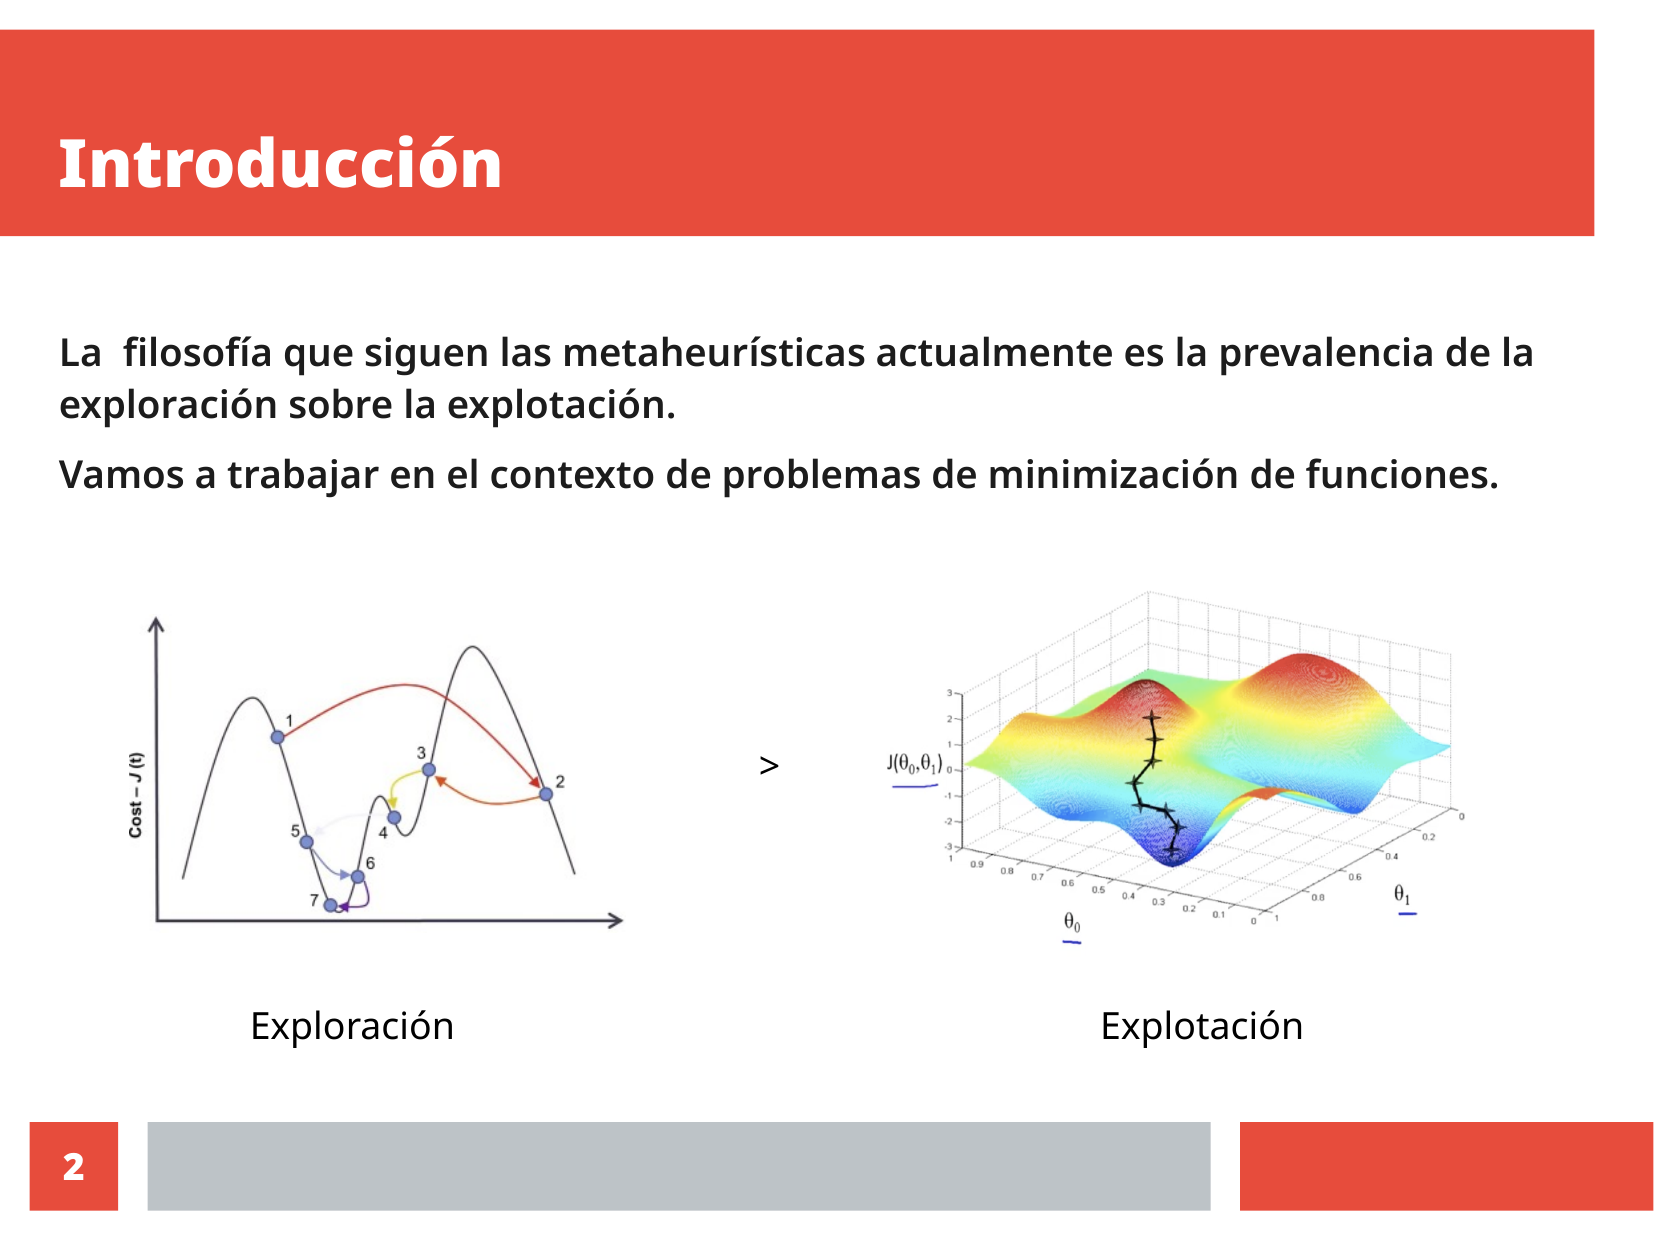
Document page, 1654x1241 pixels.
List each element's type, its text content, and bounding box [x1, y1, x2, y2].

picture [862, 571, 1523, 969]
title Introducción [59, 59, 1595, 207]
picture [129, 614, 626, 933]
text_box Exploración [235, 992, 485, 1051]
text_box > [744, 732, 806, 791]
text_box Explotación [1085, 992, 1334, 1051]
list La filosofía que siguen las metaheurísticas actualmente es la prevalencia de la exploración sobre la explotación. Vamos a trabajar en el contexto de problemas de minimización de funciones. [59, 324, 1565, 532]
